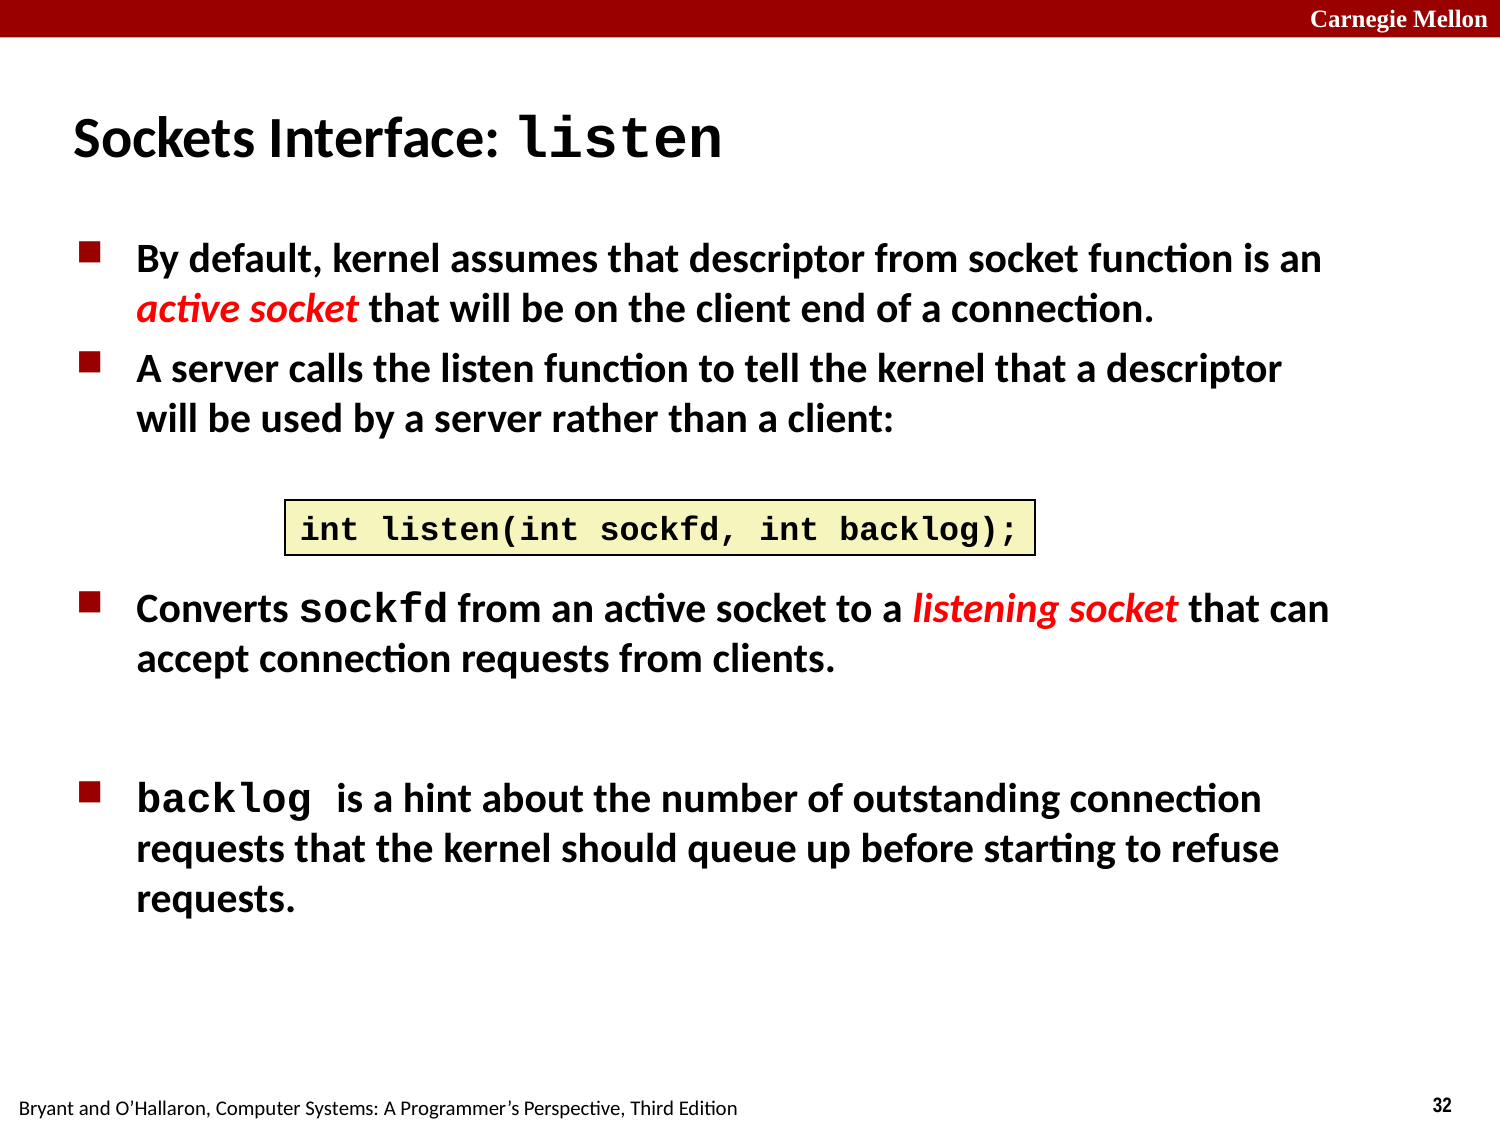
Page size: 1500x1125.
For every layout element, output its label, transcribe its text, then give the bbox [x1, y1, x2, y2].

list By default, kernel assumes that descriptor from socket function is an active socket that will be on the client end of a connection. A server calls the listen function to tell the kernel that a descriptor will be used by a server rather than a client: Converts sockfd from an active socket to a listening socket that can accept connection requests from clients. backlog is a hint about the number of outstanding connection requests that the kernel should queue up before starting to refuse requests. [65, 223, 1361, 1088]
title Sockets Interface: listen [58, 71, 1304, 197]
text_box int listen(int sockfd, int backlog); [284, 500, 1035, 555]
